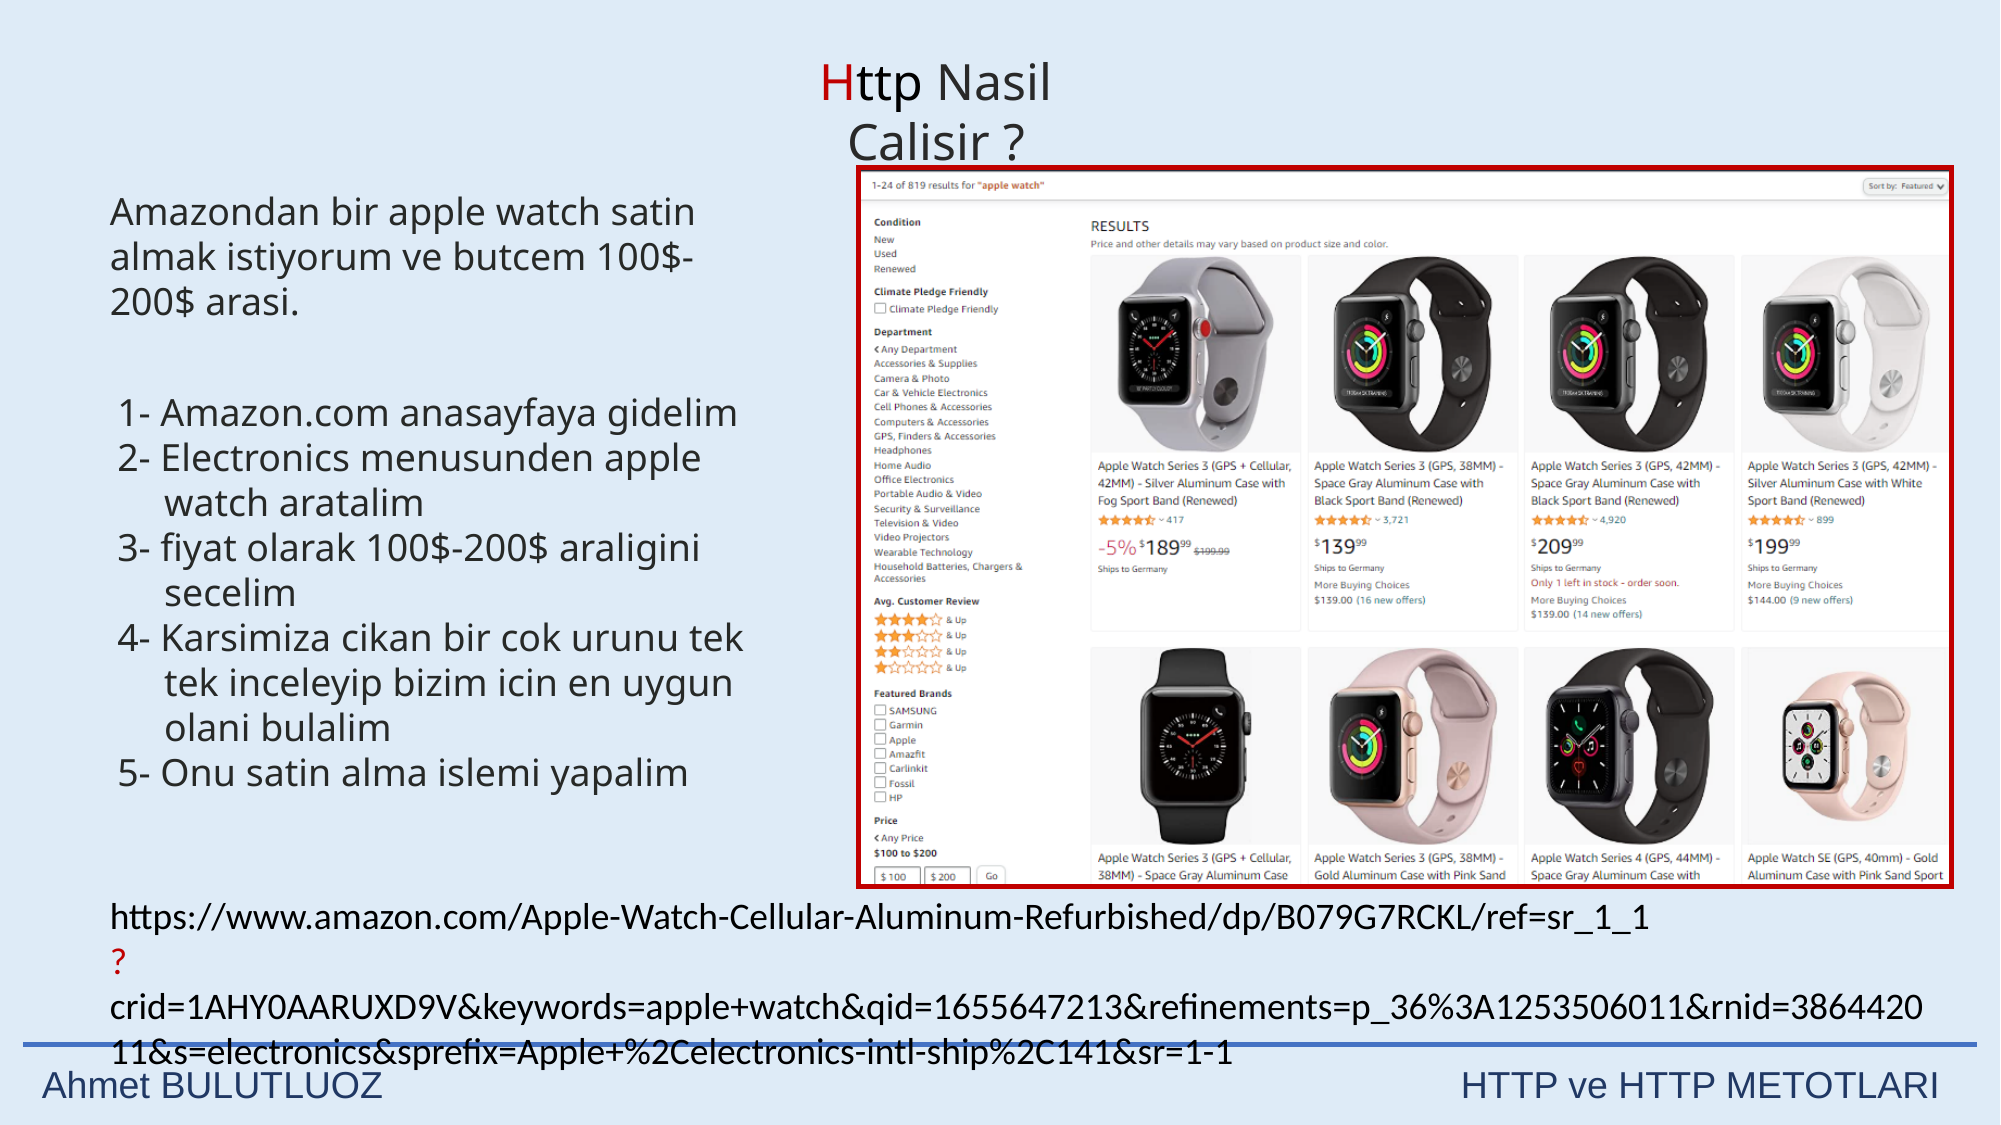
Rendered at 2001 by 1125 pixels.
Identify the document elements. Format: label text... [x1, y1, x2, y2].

text_box Http Nasil Calisir ? [766, 42, 1106, 180]
text_box https://www.amazon.com/Apple-Watch-Cellular-Aluminum-Refurbished/dp/B079G7RCKL/ref=sr_1_1 ?crid=1AHY0AARUXD9V&keywords=apple+watch&qid=1655647213&refinements=p_36%3A1253506011&rnid=386442011&s=electronics&sprefix=Apple+%2Celectronics-intl-ship%2C141&sr=1-1 [94, 884, 1952, 1036]
text_box Amazondan bir apple watch satin almak istiyorum ve butcem 100$-200$ arasi. [94, 180, 785, 332]
picture [861, 170, 1949, 884]
text_box Ahmet BULUTLUOZ HTTP ve HTTP METOTLARI [26, 1053, 1981, 1115]
text_box 1- Amazon.com anasayfaya gidelim 2- Electronics menusunden apple watch aratalim 3- fiyat olarak 100$-200$ araligini secelim 4- Karsimiza cikan bir cok urunu tek tek inceleyip bizim icin en uygun olani bulalim 5- Onu satin alma islemi yapalim [102, 381, 813, 806]
